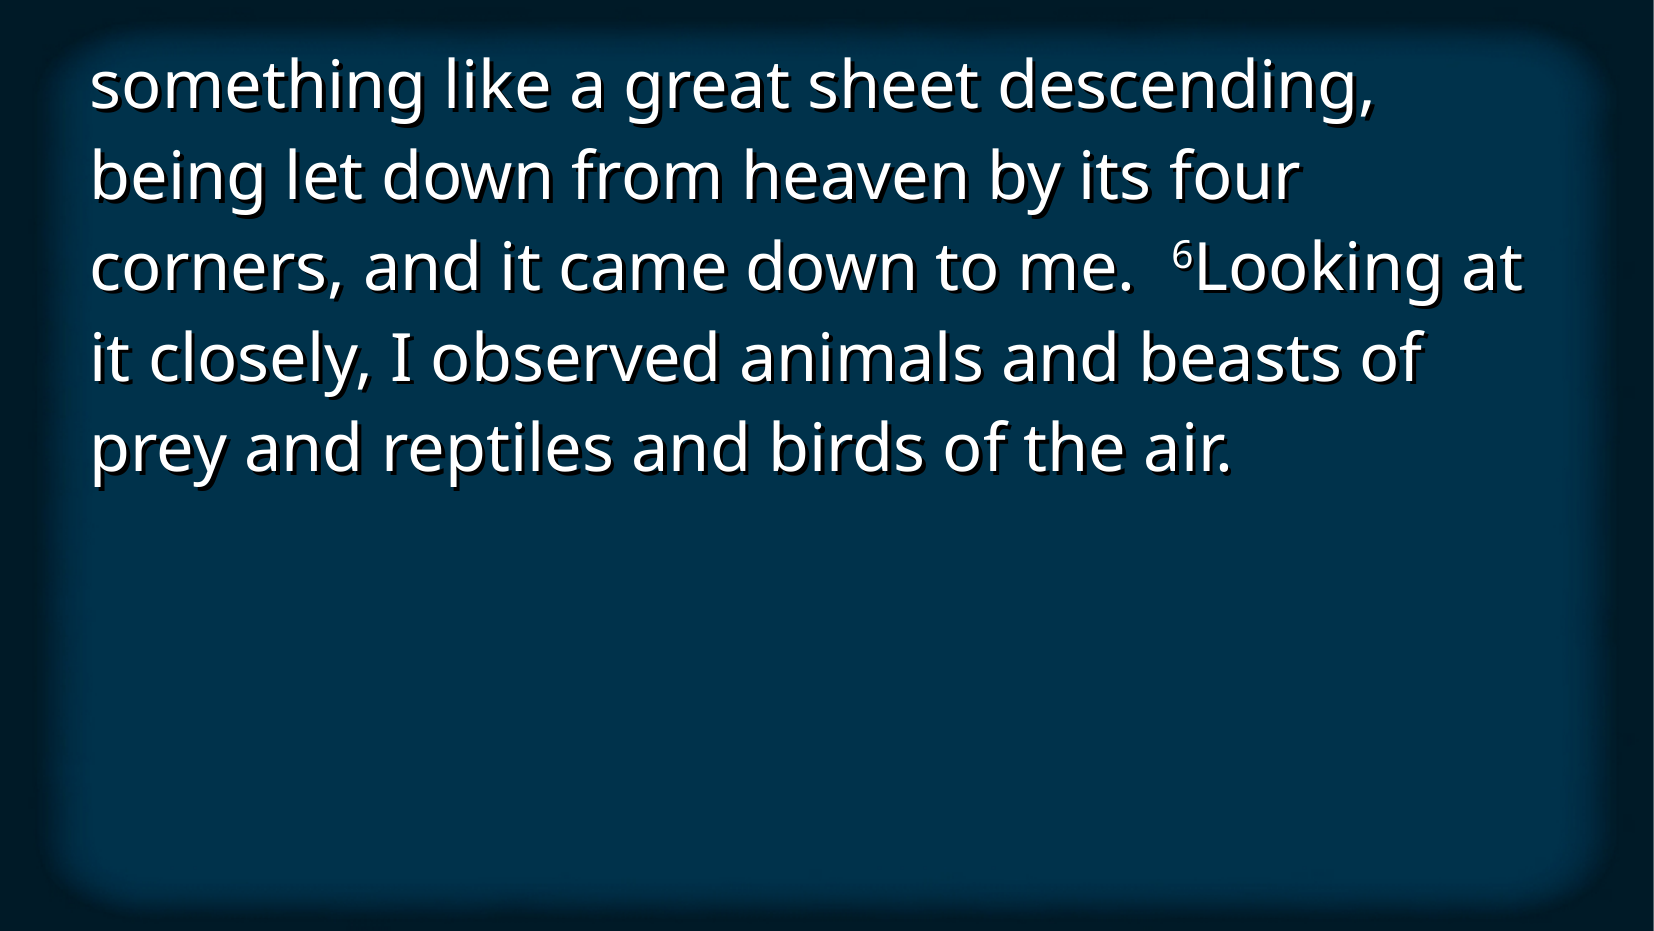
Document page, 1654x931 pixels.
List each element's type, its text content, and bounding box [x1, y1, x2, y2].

picture [0, 0, 1654, 931]
text_box something like a great sheet descending, being let down from heaven by its four corners, and it came down to me. 6Looking at it closely, I observed animals and beasts of prey and reptiles and birds of the air. [75, 30, 1576, 489]
